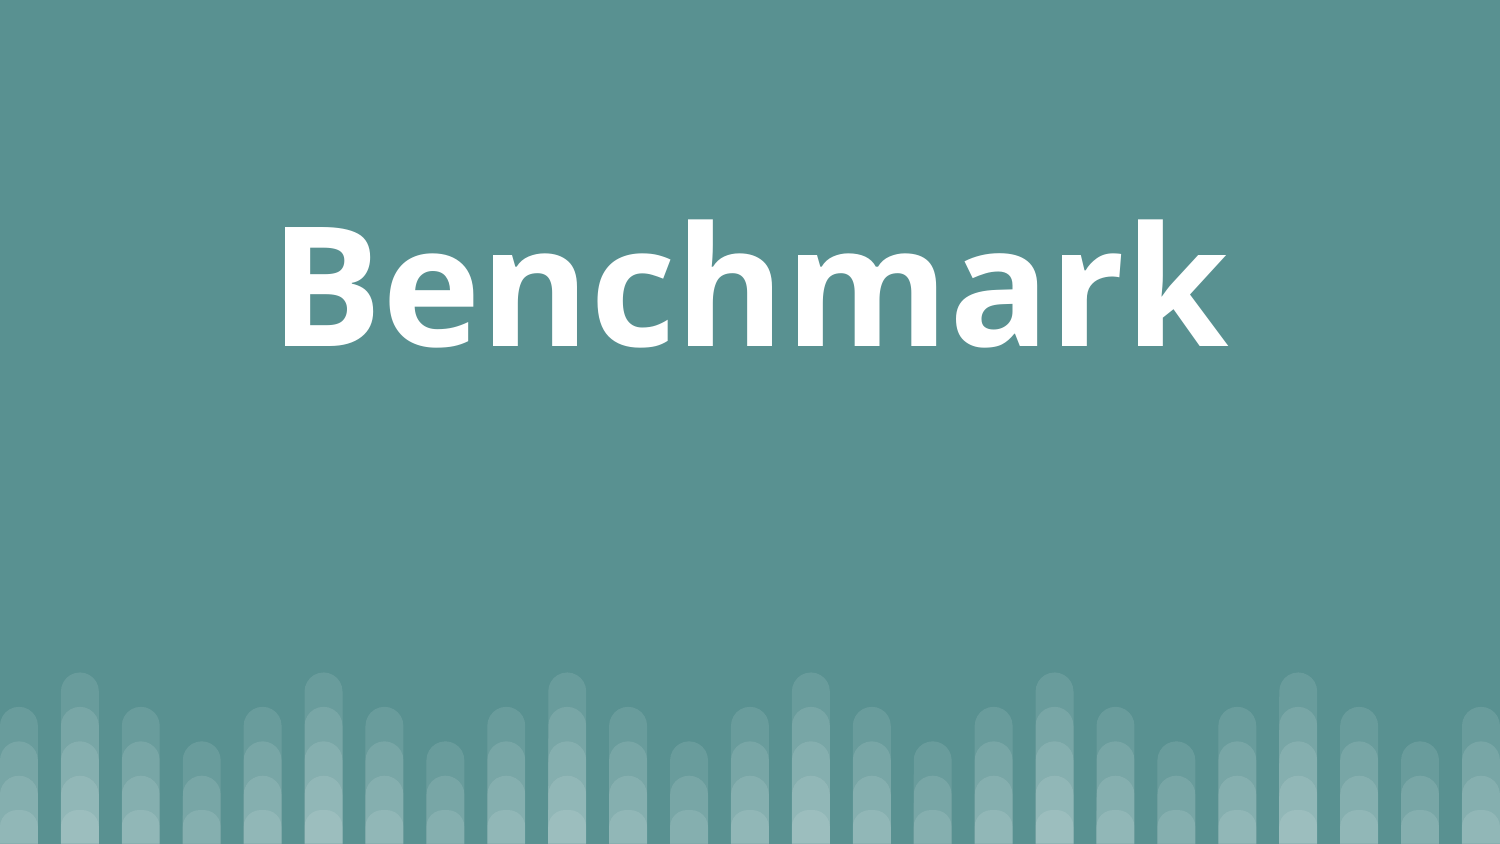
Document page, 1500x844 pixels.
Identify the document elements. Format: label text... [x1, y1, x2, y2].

title Benchmark [227, 126, 1273, 433]
